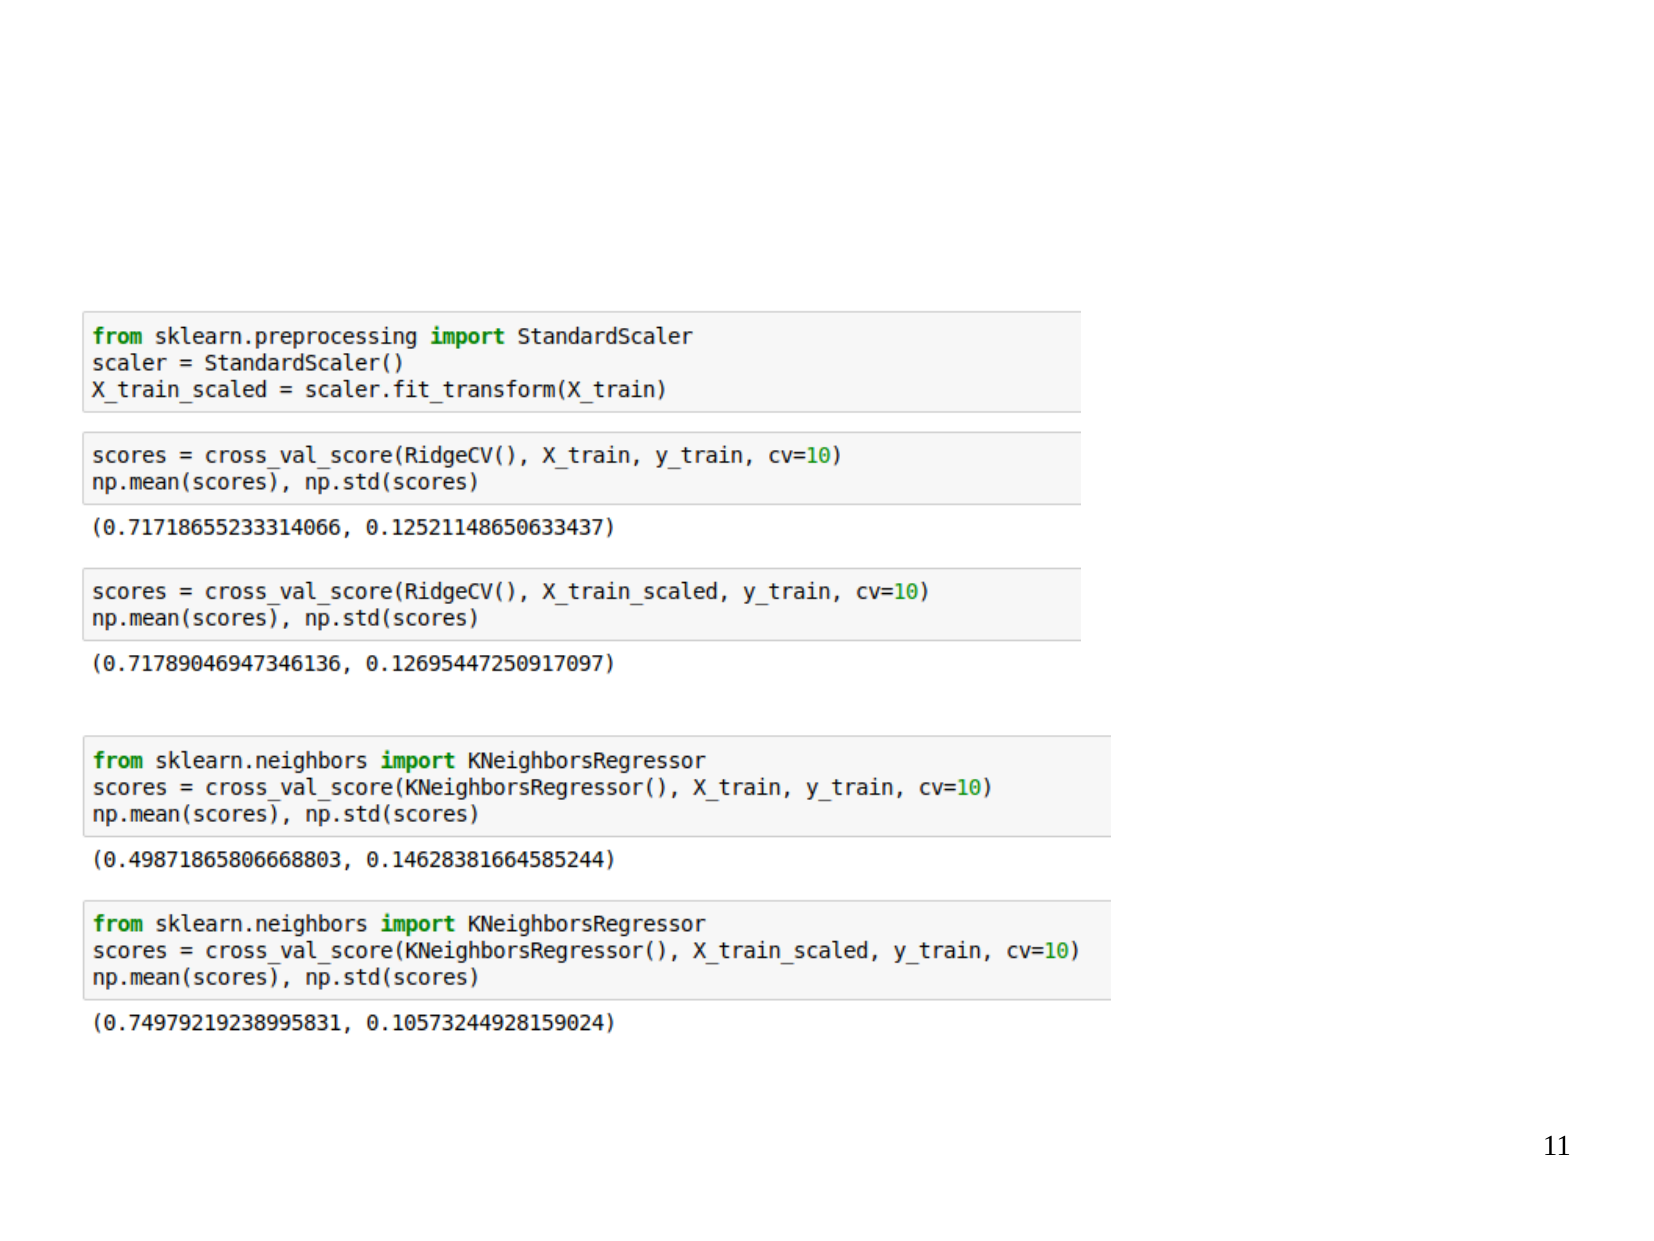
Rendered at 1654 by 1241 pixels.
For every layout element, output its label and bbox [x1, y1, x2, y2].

picture [70, 291, 1081, 691]
picture [80, 734, 1111, 1040]
